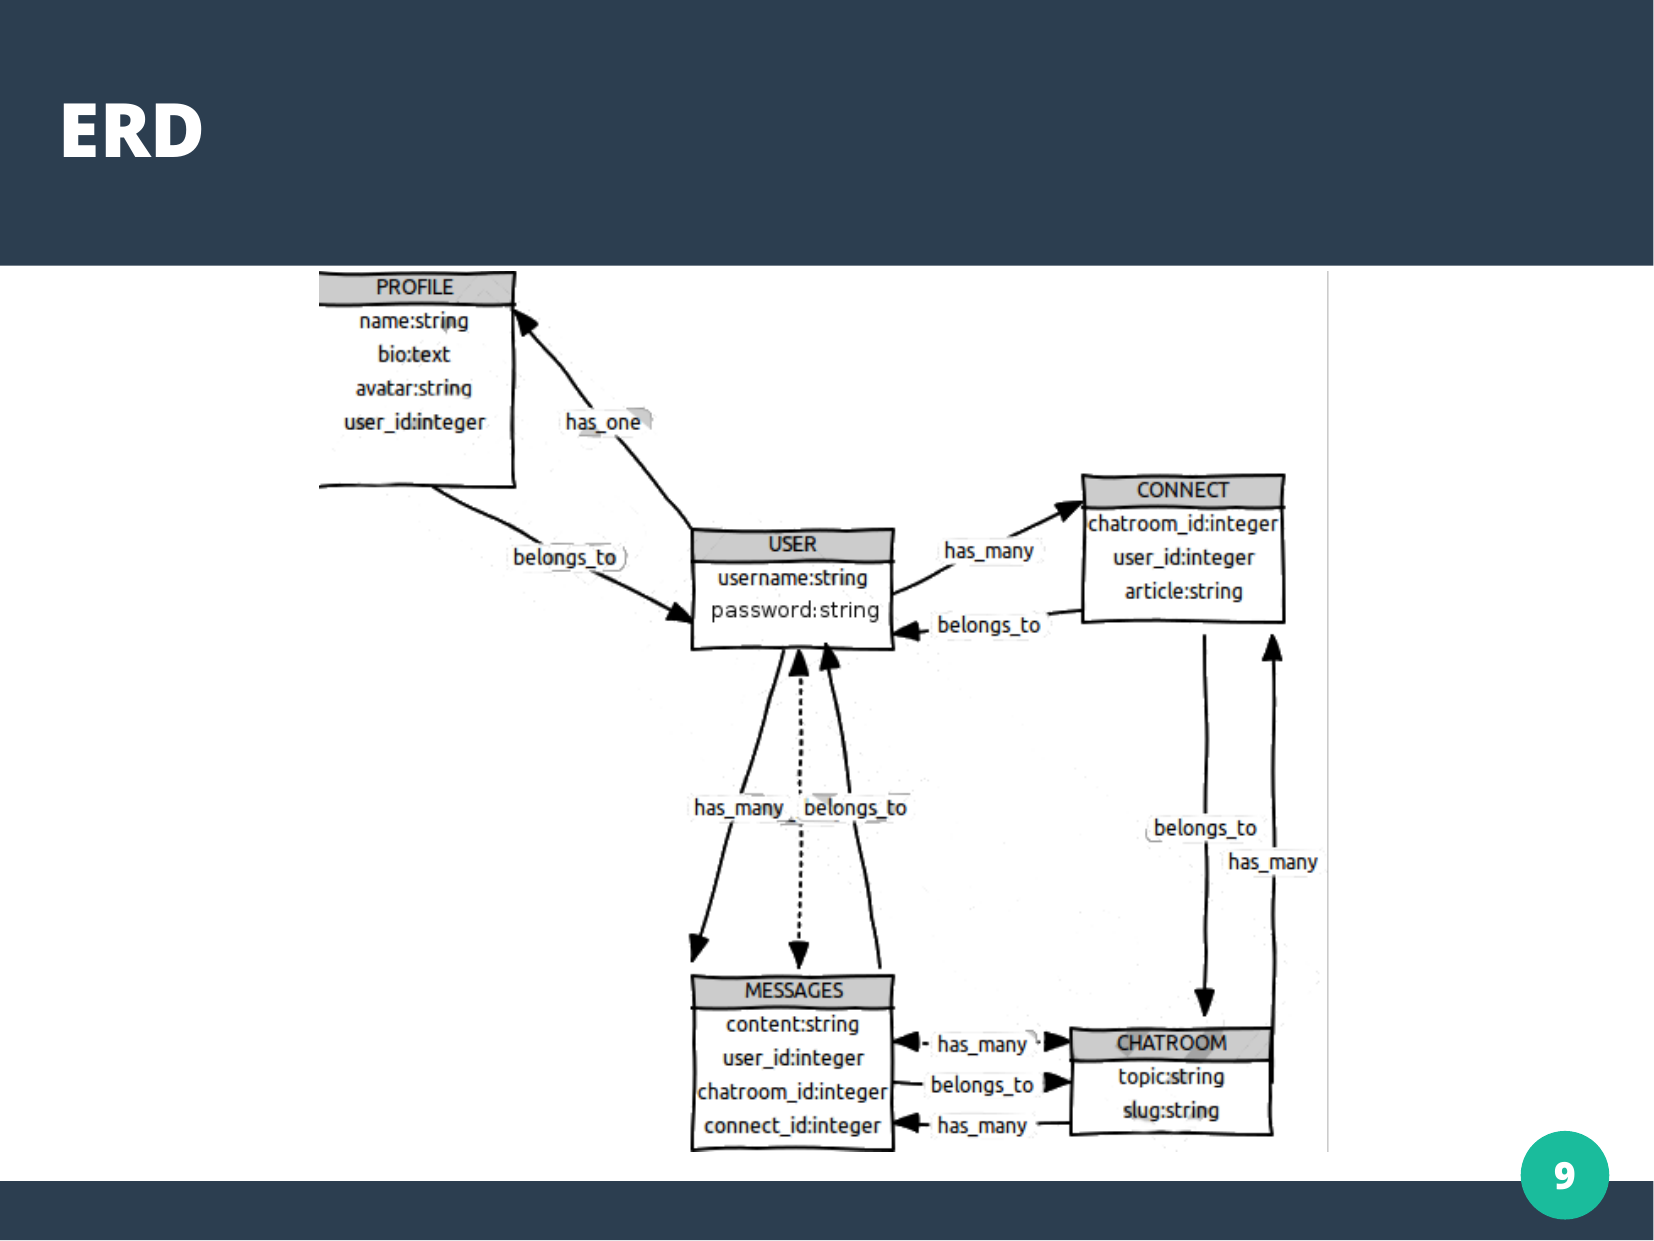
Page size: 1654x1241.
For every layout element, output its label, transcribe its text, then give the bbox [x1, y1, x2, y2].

title ERD [59, 49, 1595, 207]
picture [319, 271, 1335, 1152]
